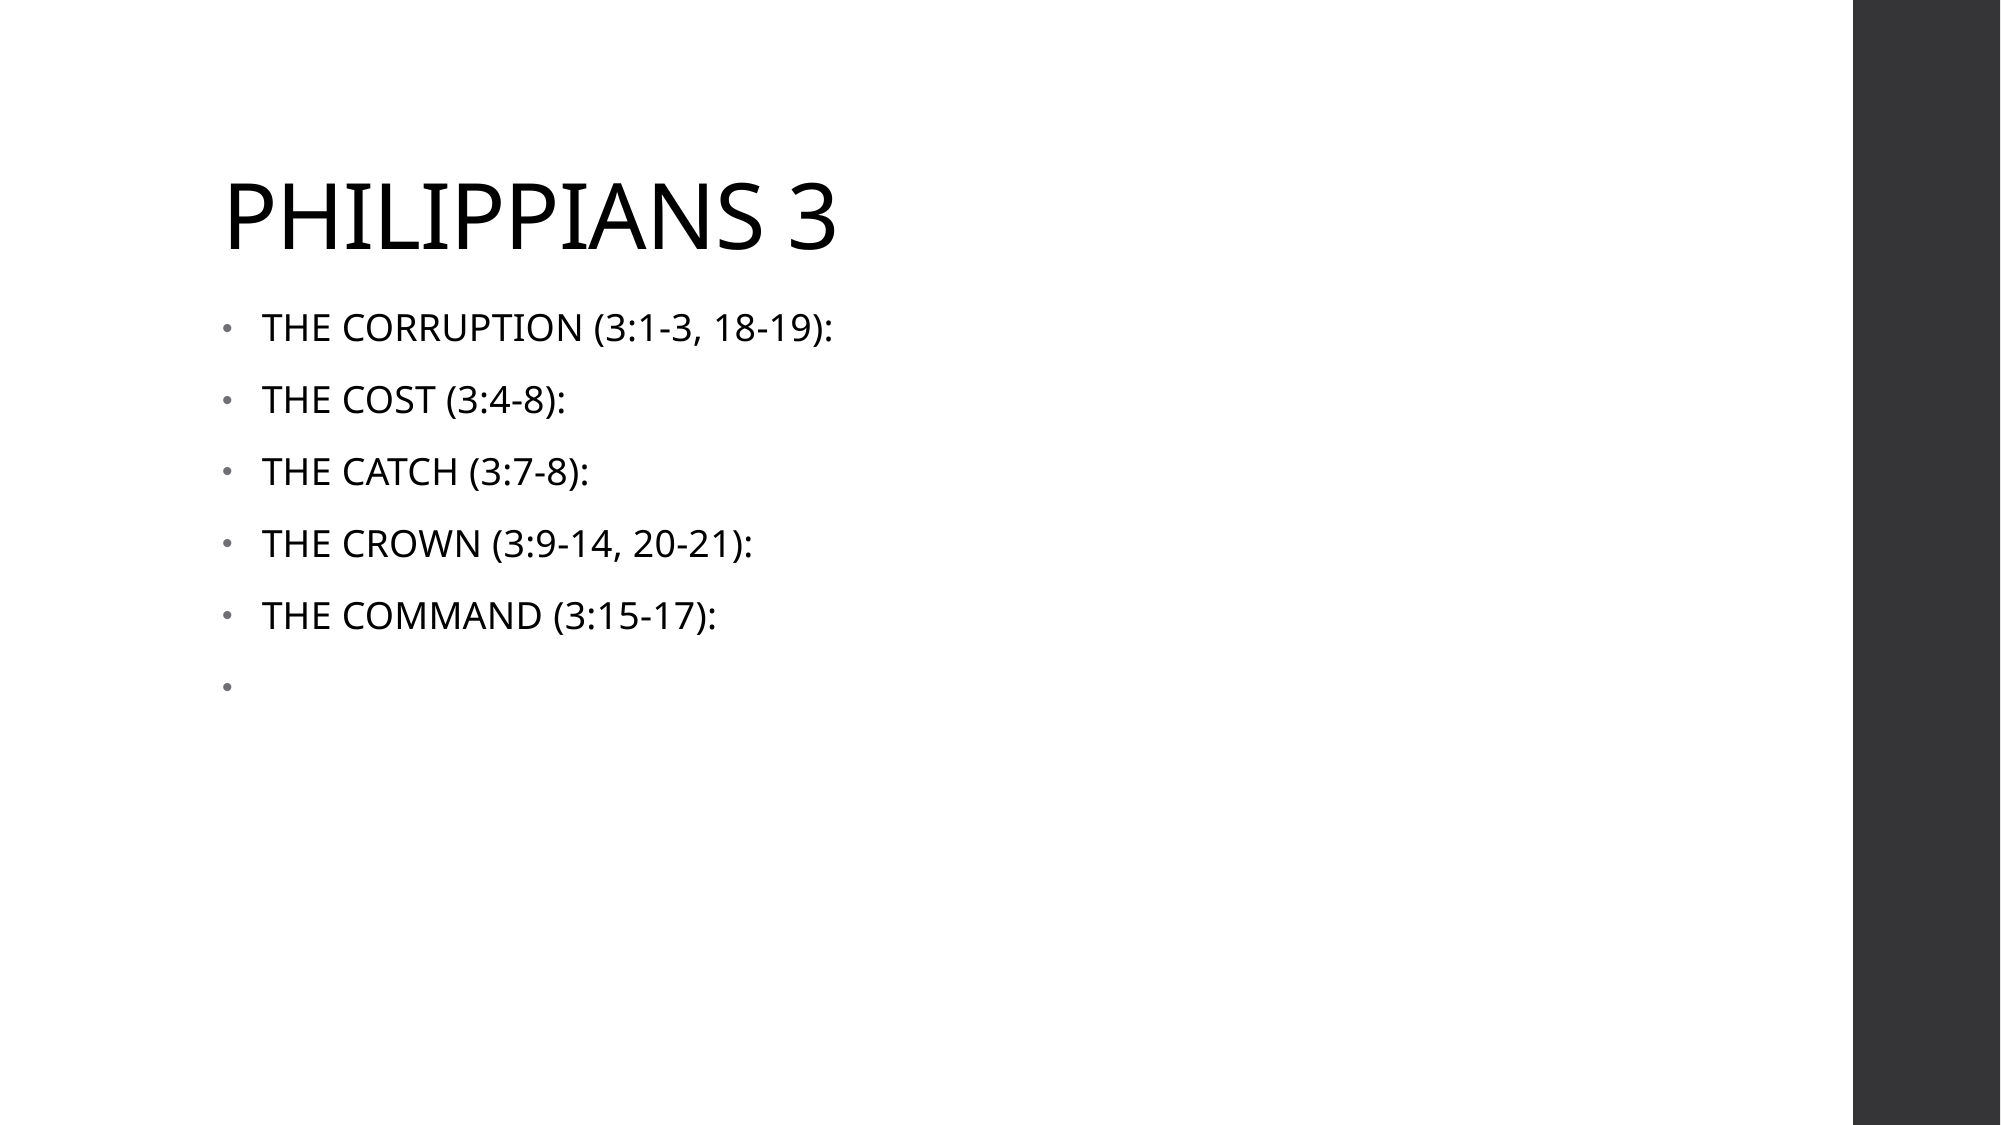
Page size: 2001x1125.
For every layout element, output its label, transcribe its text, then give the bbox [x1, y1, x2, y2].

title PHILIPPIANS 3 [206, 60, 1797, 278]
list THE CORRUPTION (3:1-3, 18-19): THE COST (3:4-8): THE CATCH (3:7-8): THE CROWN (3:9-14, 20-21): THE COMMAND (3:15-17): [206, 299, 1617, 1014]
